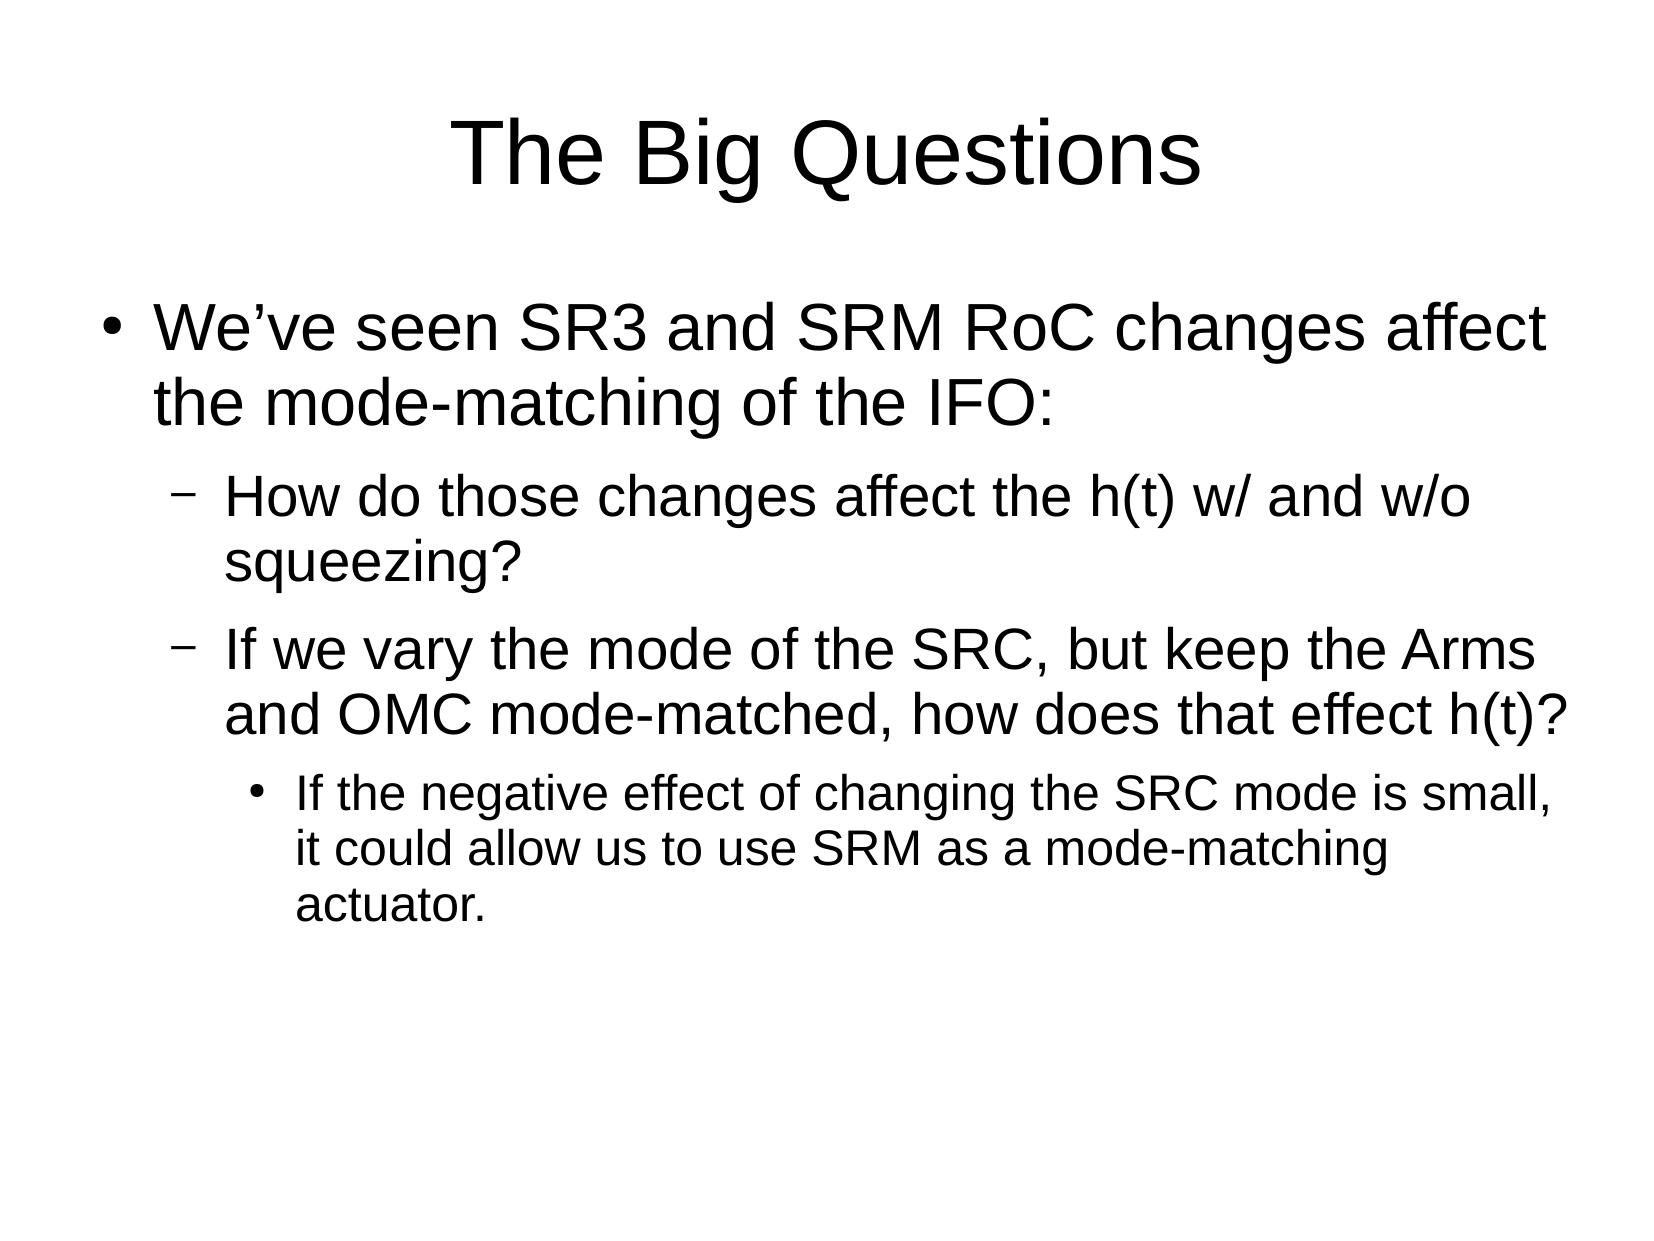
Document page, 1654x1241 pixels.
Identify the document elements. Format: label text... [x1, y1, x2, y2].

title The Big Questions [82, 49, 1571, 257]
list We’ve seen SR3 and SRM RoC changes affect the mode-matching of the IFO: How do those changes affect the h(t) w/ and w/o squeezing? If we vary the mode of the SRC, but keep the Arms and OMC mode-matched, how does that effect h(t)? If the negative effect of changing the SRC mode is small, it could allow us to use SRM as a mode-matching actuator. [82, 290, 1571, 1010]
